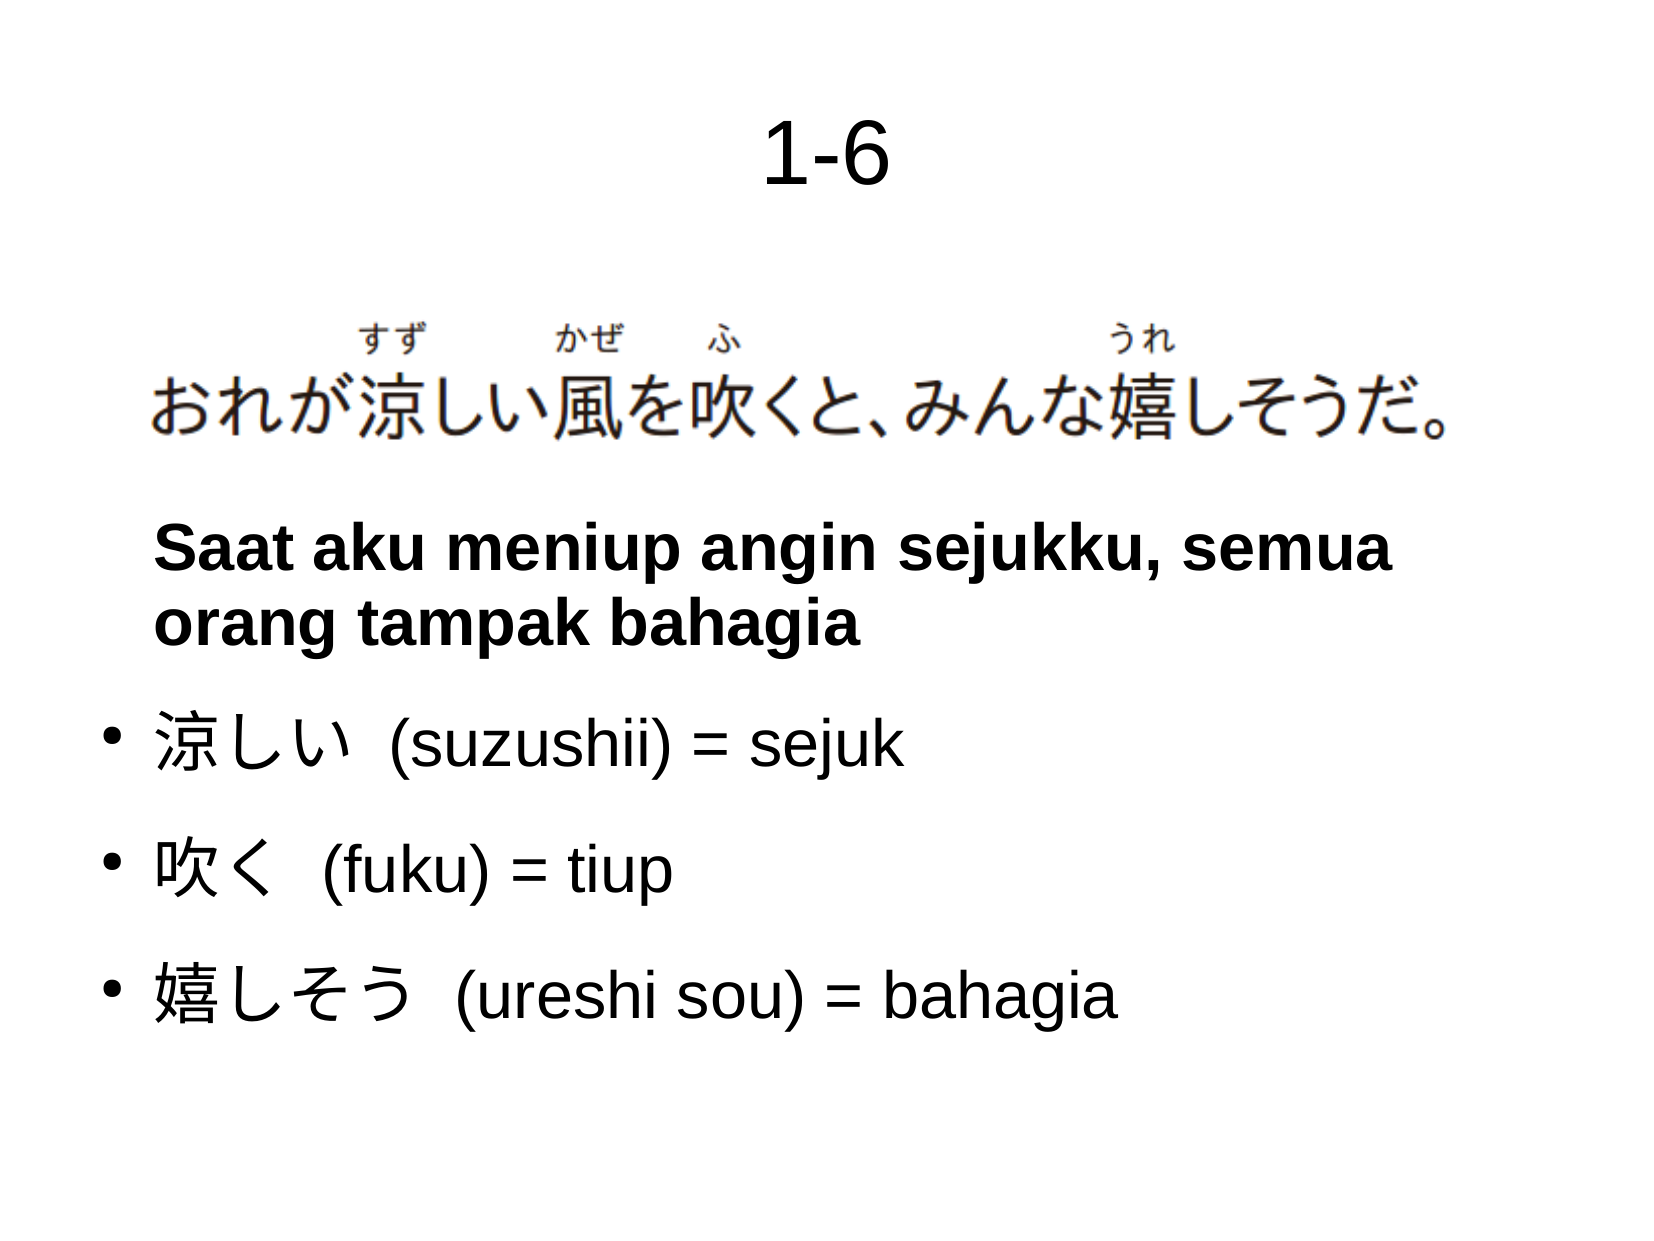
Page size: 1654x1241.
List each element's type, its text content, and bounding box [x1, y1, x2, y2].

title 1-6 [82, 49, 1571, 257]
list Saat aku meniup angin sejukku, semua orang tampak bahagia 涼しい (suzushii) = sejuk 吹く (fuku) = tiup 嬉しそう (ureshi sou) = bahagia [82, 510, 1571, 1186]
picture [144, 316, 1458, 451]
